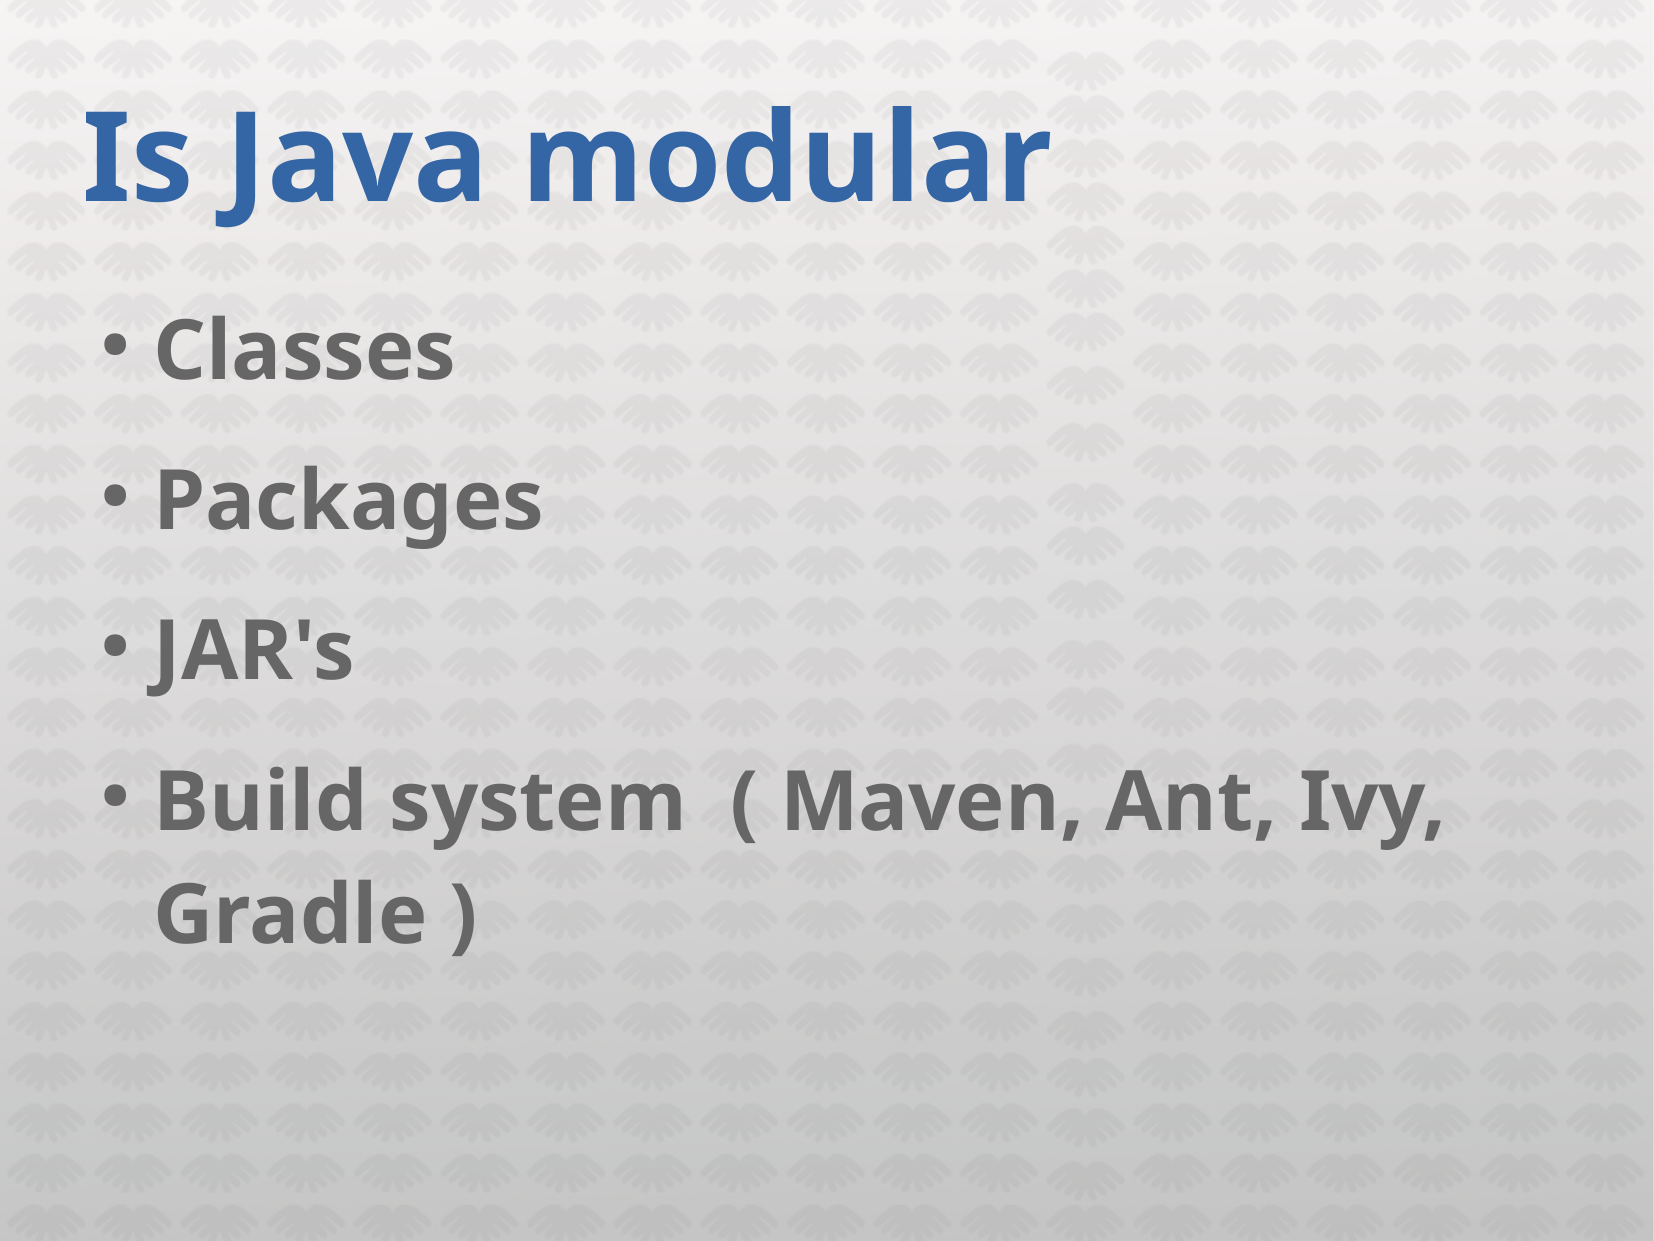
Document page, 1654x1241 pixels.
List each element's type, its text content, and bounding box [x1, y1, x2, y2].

title Is Java modular [82, 49, 1571, 257]
list Classes Packages JAR's Build system ( Maven, Ant, Ivy, Gradle ) [82, 290, 1538, 1010]
picture [0, 0, 1654, 1241]
